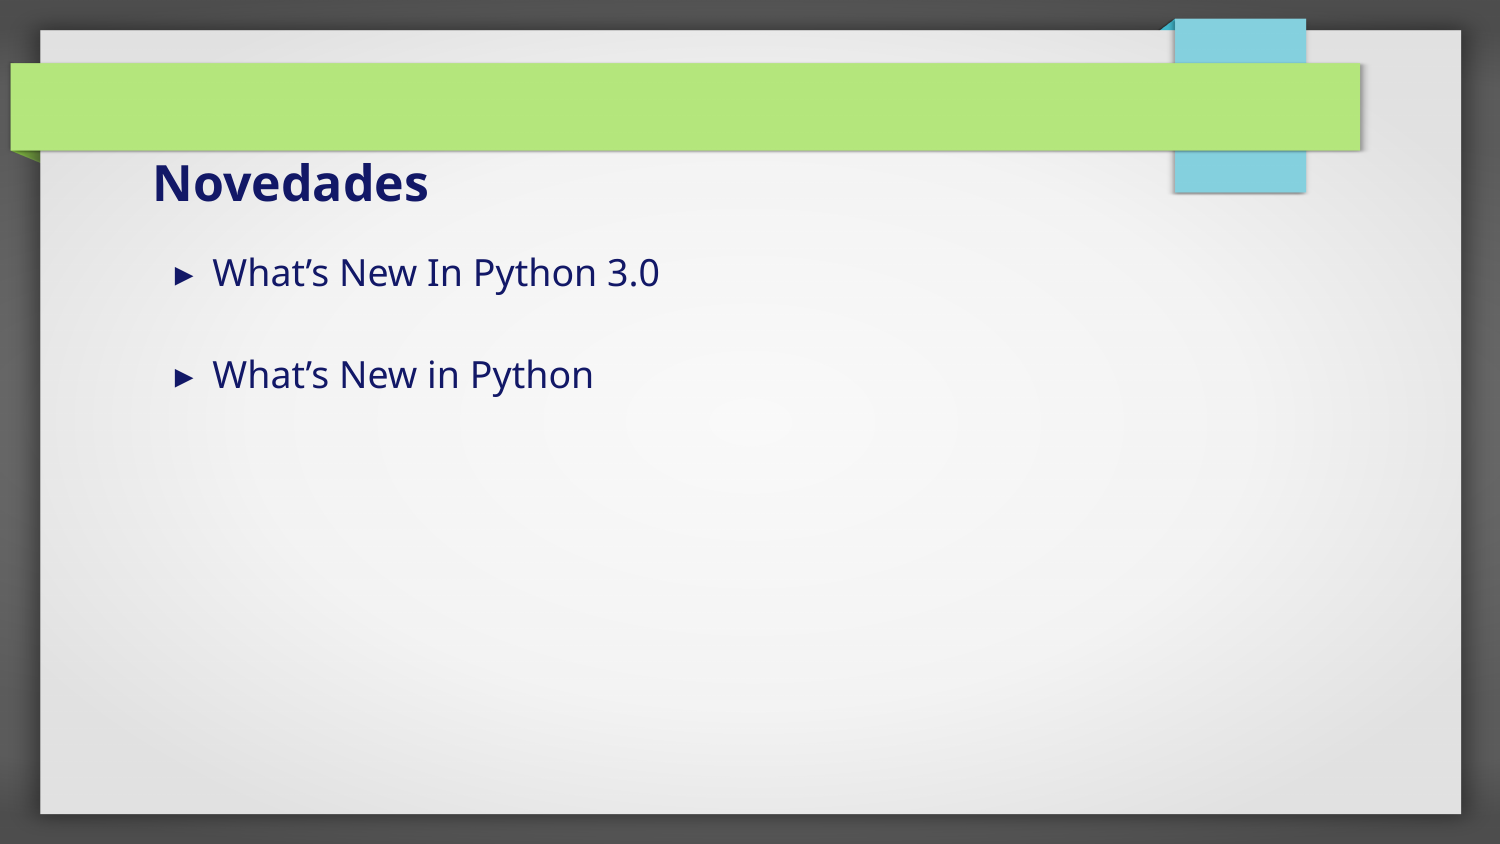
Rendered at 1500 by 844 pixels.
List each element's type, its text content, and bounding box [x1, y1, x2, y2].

title Novedades [137, 146, 1011, 227]
picture [0, 0, 1500, 844]
list What’s New In Python 3.0 What’s New in Python [137, 246, 1011, 587]
